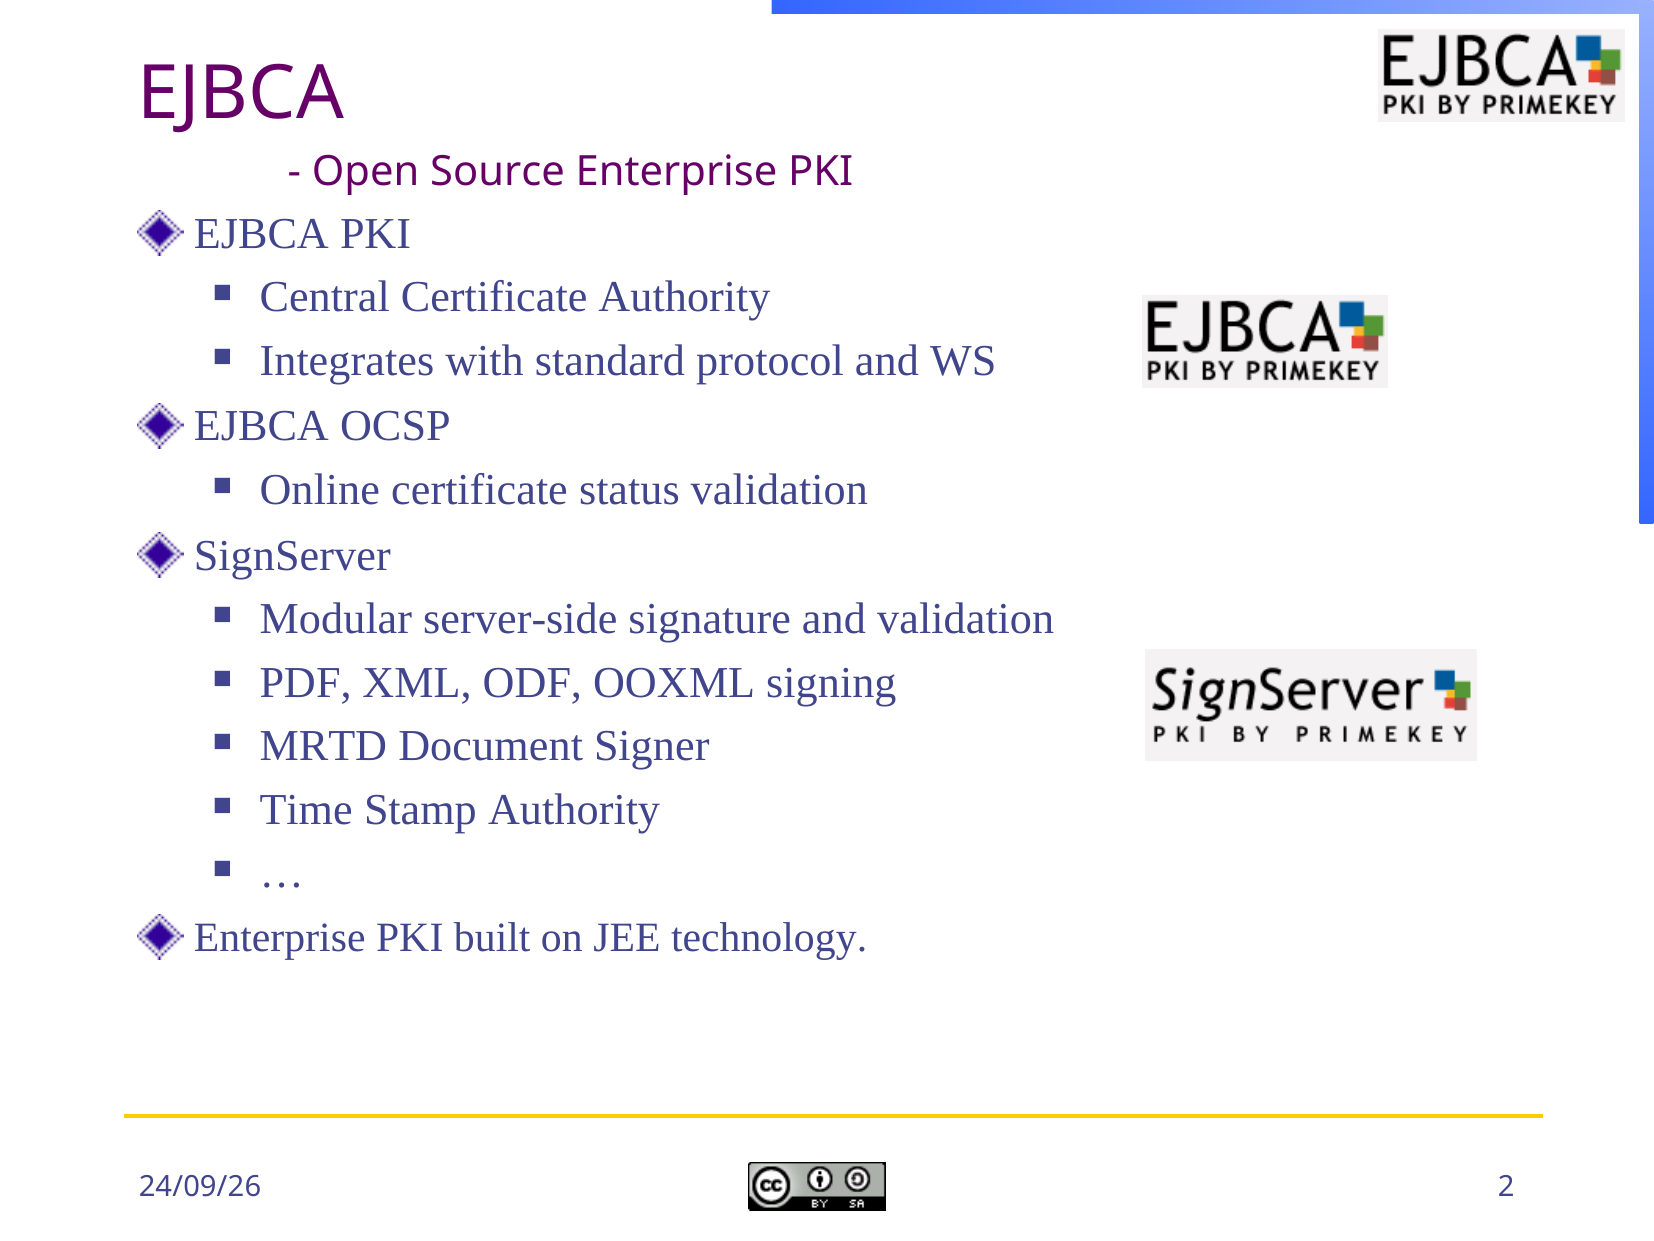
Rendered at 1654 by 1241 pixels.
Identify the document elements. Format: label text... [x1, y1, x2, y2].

title EJBCA - Open Source Enterprise PKI [137, 9, 1254, 208]
picture [748, 1162, 886, 1211]
picture [1145, 649, 1477, 761]
picture [1378, 29, 1625, 122]
picture [1142, 295, 1388, 388]
list EJBCA PKI Central Certificate Authority Integrates with standard protocol and WS EJBCA OCSP Online certificate status validation SignServer Modular server-side signature and validation PDF, XML, ODF, OOXML signing MRTD Document Signer Time Stamp Authority … Enterprise PKI built on JEE technology. [137, 208, 1544, 1085]
